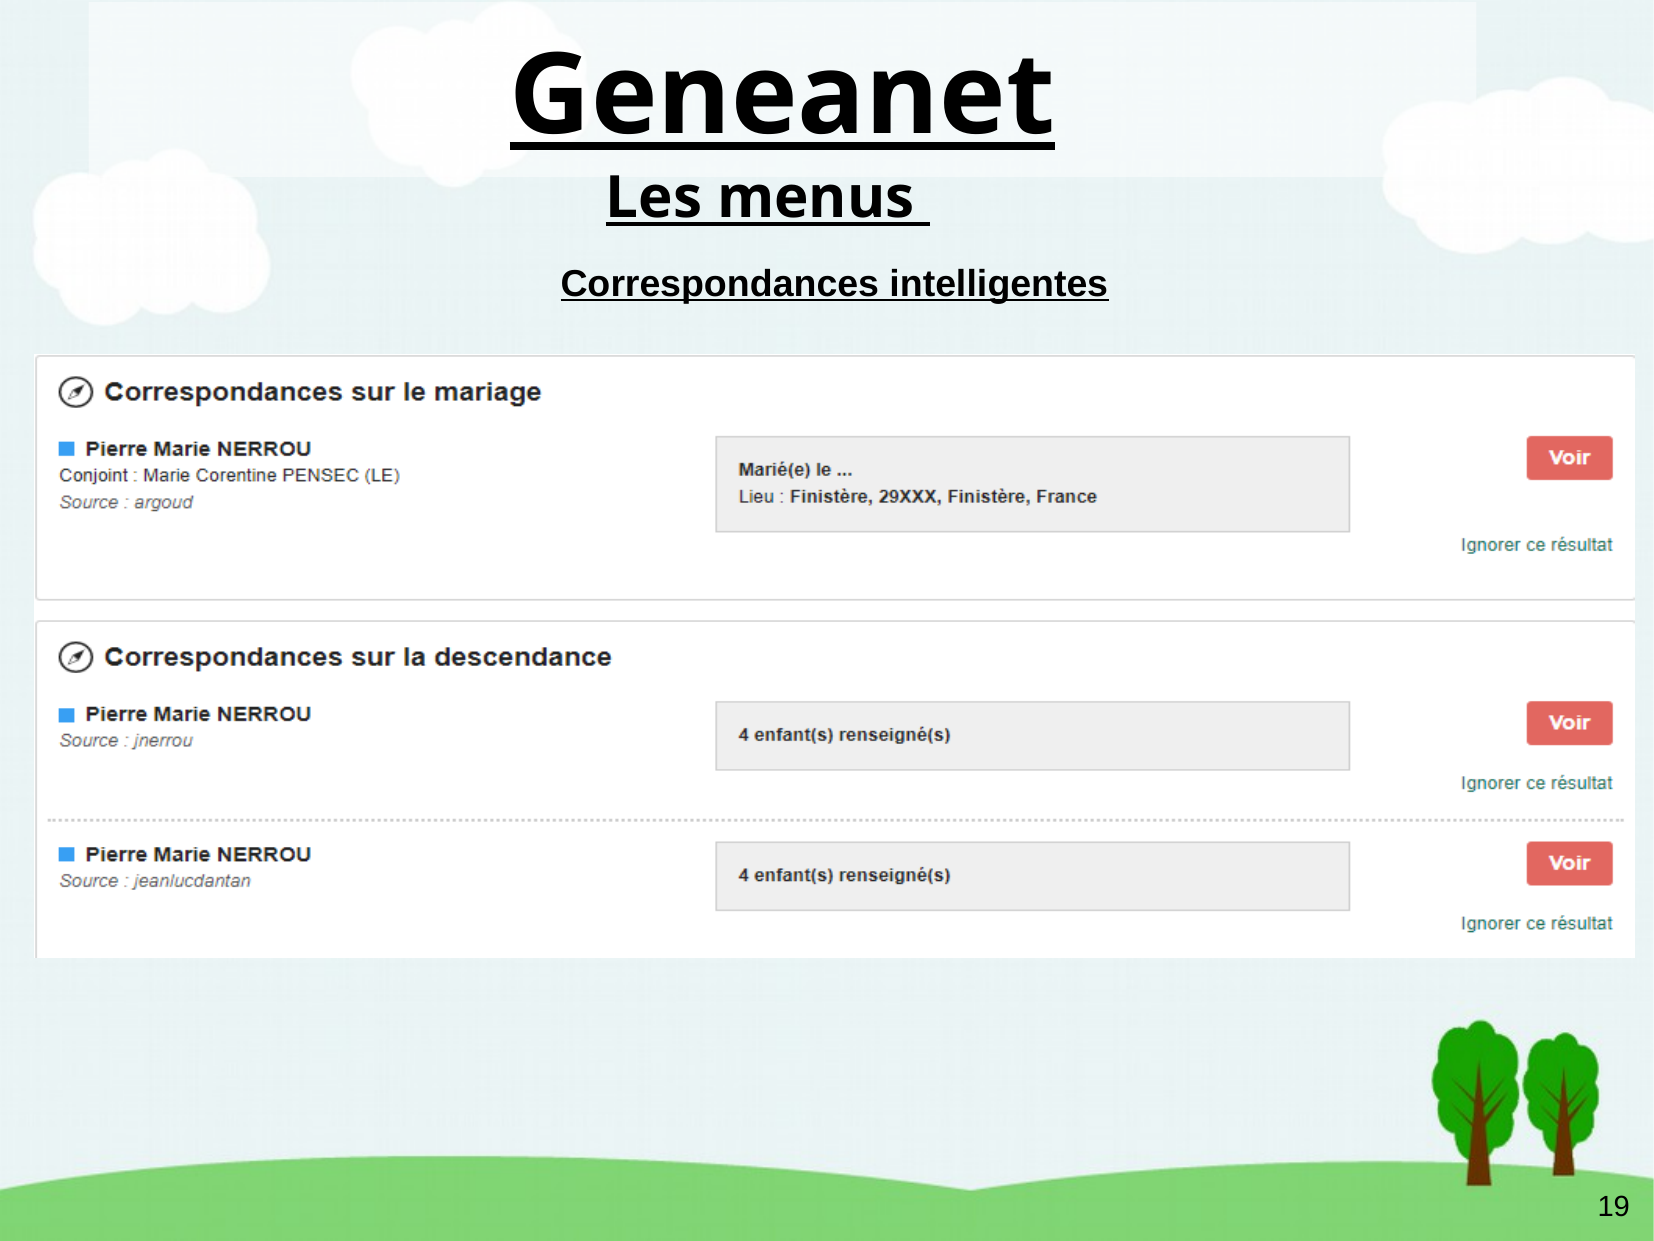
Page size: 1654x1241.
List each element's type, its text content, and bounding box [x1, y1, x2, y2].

text_box Correspondances intelligentes [334, 255, 1300, 354]
text_box Les menus [0, 147, 1536, 296]
title Geneanet [88, 2, 1477, 147]
picture [0, 0, 1654, 1241]
